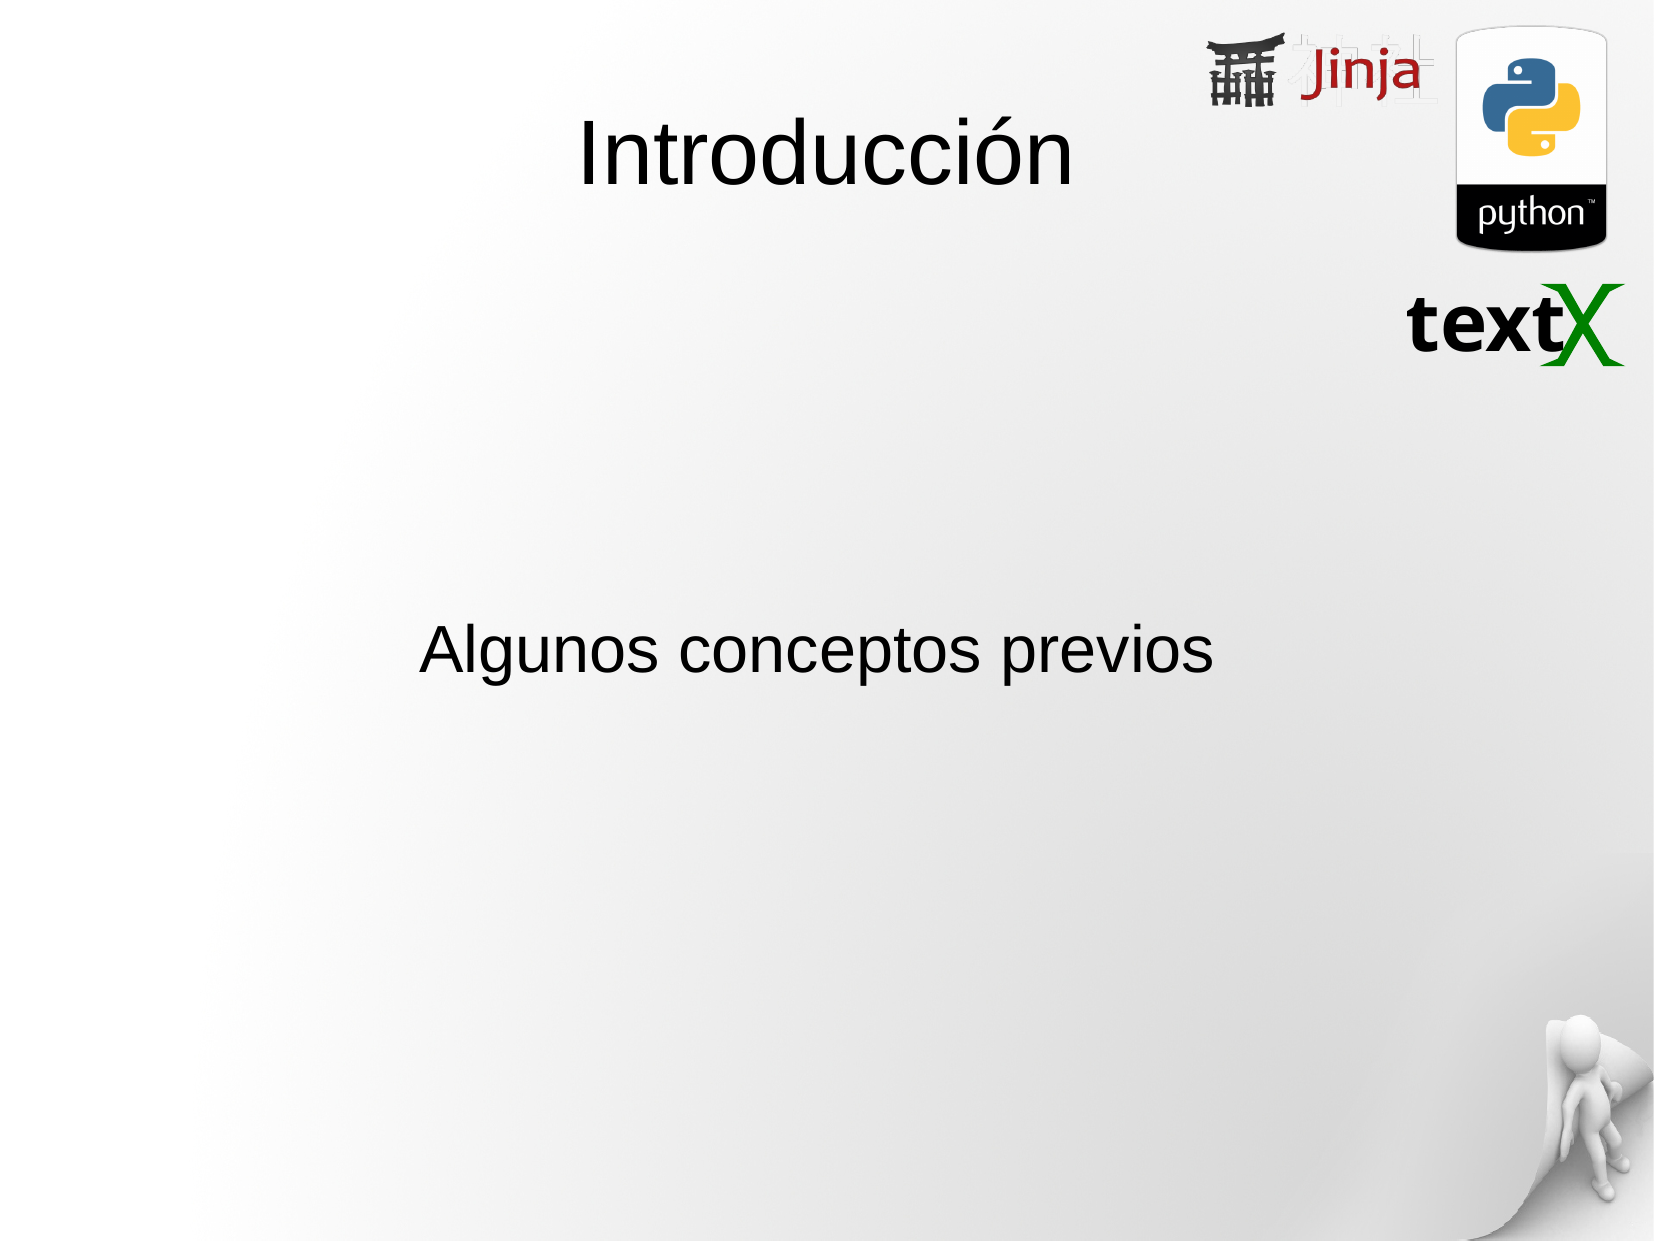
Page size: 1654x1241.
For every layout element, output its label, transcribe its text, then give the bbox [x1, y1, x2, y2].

title Introducción [82, 49, 1571, 257]
picture [0, 0, 1654, 1241]
subtitle Algunos conceptos previos [82, 290, 1571, 1010]
